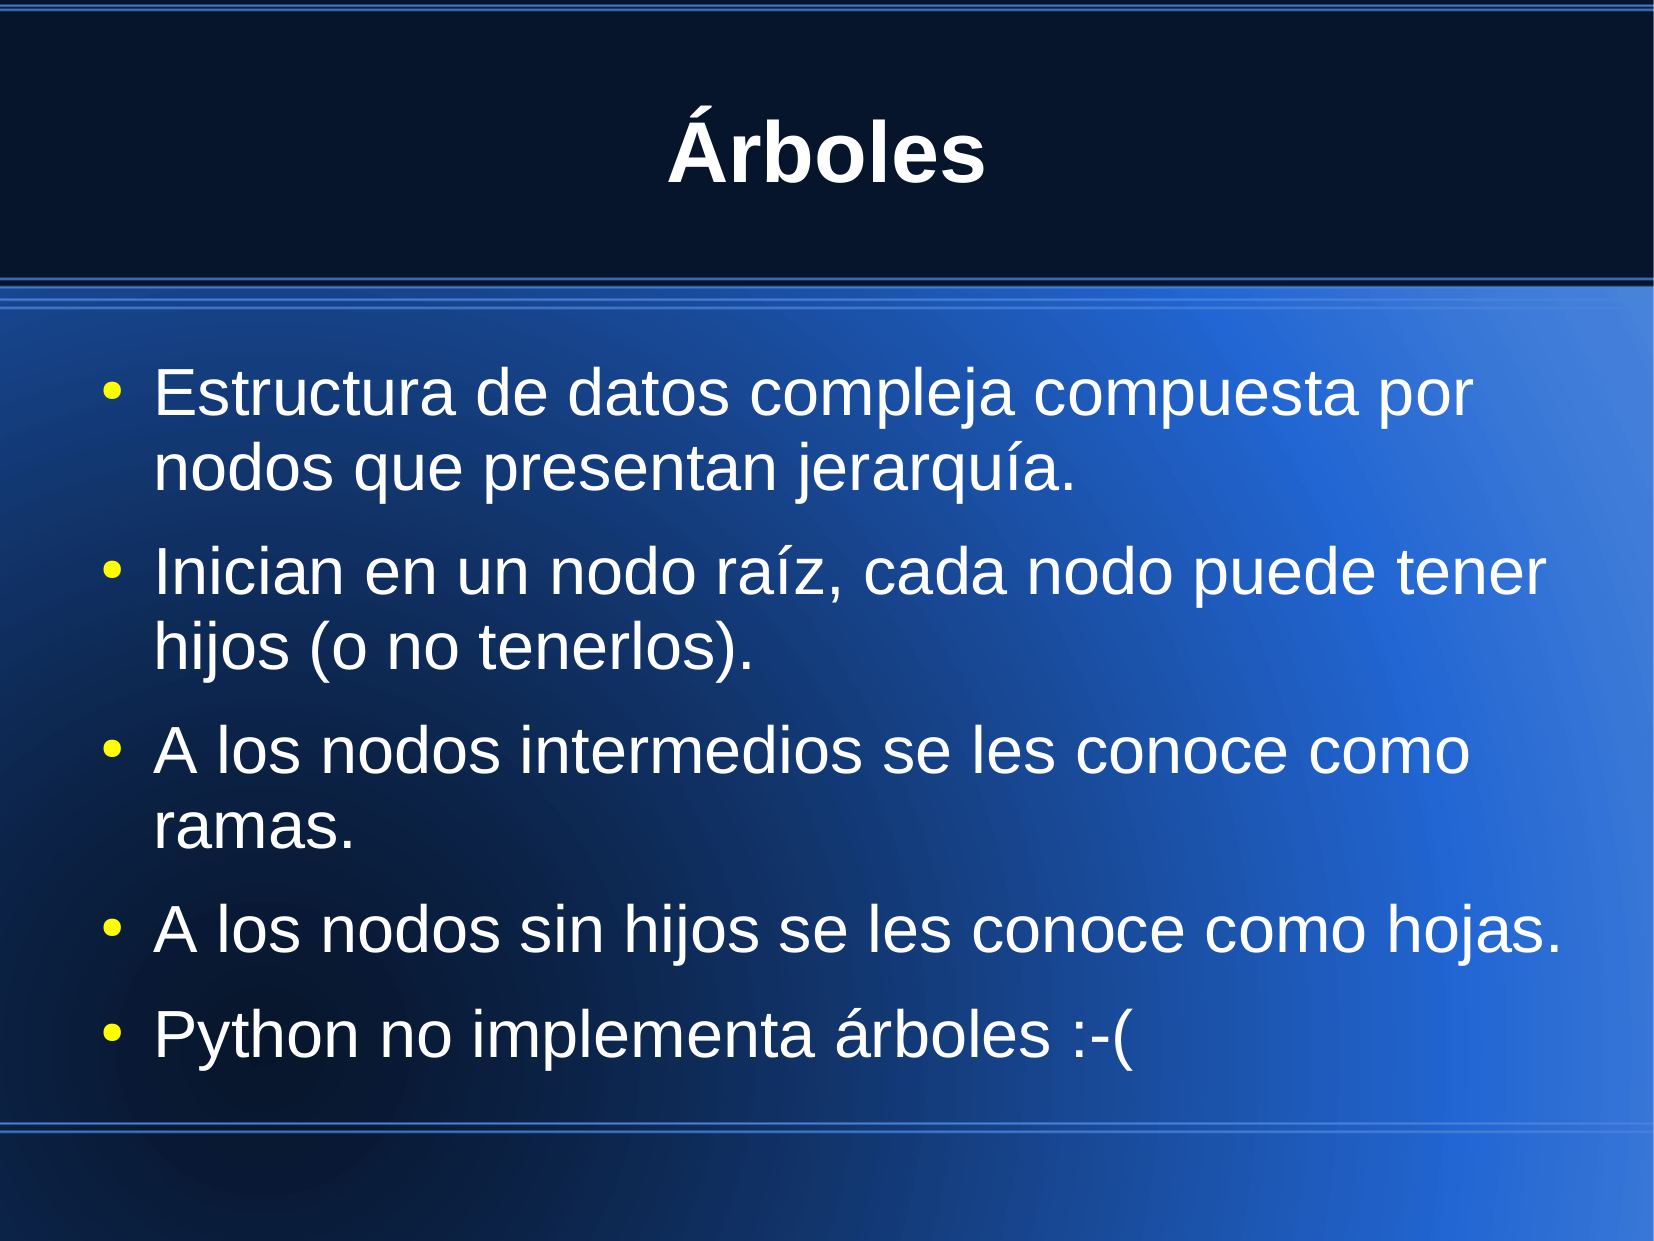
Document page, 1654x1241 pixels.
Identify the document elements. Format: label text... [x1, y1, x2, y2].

list Estructura de datos compleja compuesta por nodos que presentan jerarquía. Inician en un nodo raíz, cada nodo puede tener hijos (o no tenerlos). A los nodos intermedios se les conoce como ramas. A los nodos sin hijos se les conoce como hojas. Python no implementa árboles :-( [82, 355, 1571, 1075]
picture [0, 0, 1654, 1241]
title Árboles [82, 49, 1571, 257]
